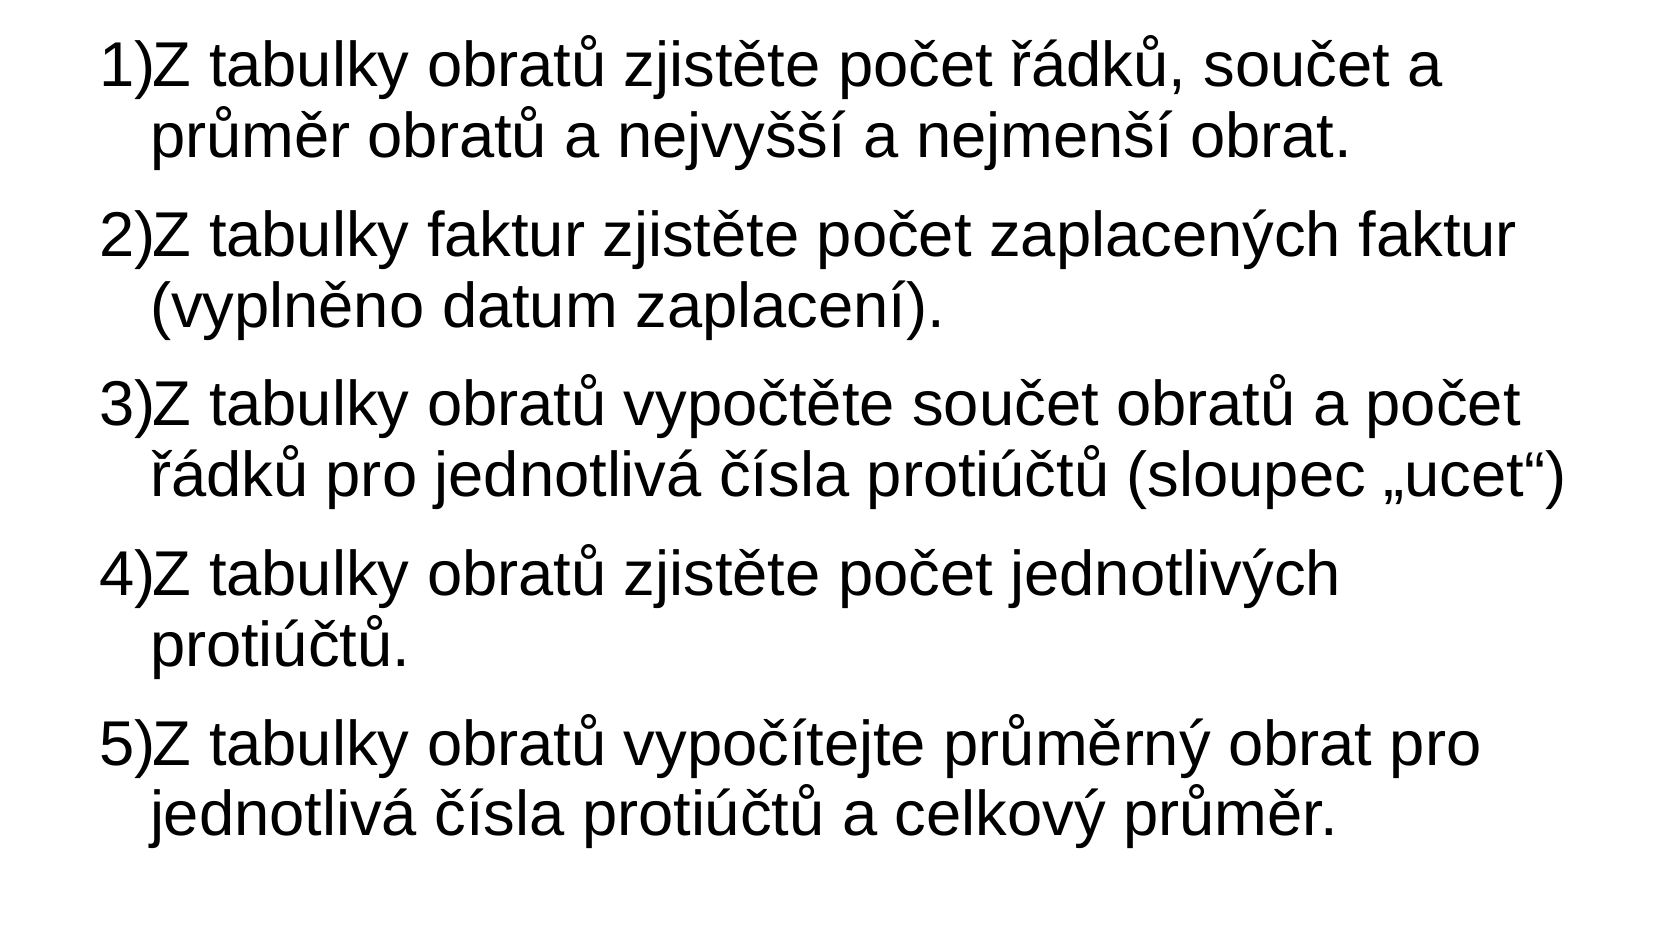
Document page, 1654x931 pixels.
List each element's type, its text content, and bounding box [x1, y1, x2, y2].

list Z tabulky obratů zjistěte počet řádků, součet a průměr obratů a nejvyšší a nejmenší obrat. Z tabulky faktur zjistěte počet zaplacených faktur (vyplněno datum zaplacení). Z tabulky obratů vypočtěte součet obratů a počet řádků pro jednotlivá čísla protiúčtů (sloupec „ucet“) Z tabulky obratů zjistěte počet jednotlivých protiúčtů. Z tabulky obratů vypočítejte průměrný obrat pro jednotlivá čísla protiúčtů a celkový průměr. [82, 29, 1571, 886]
